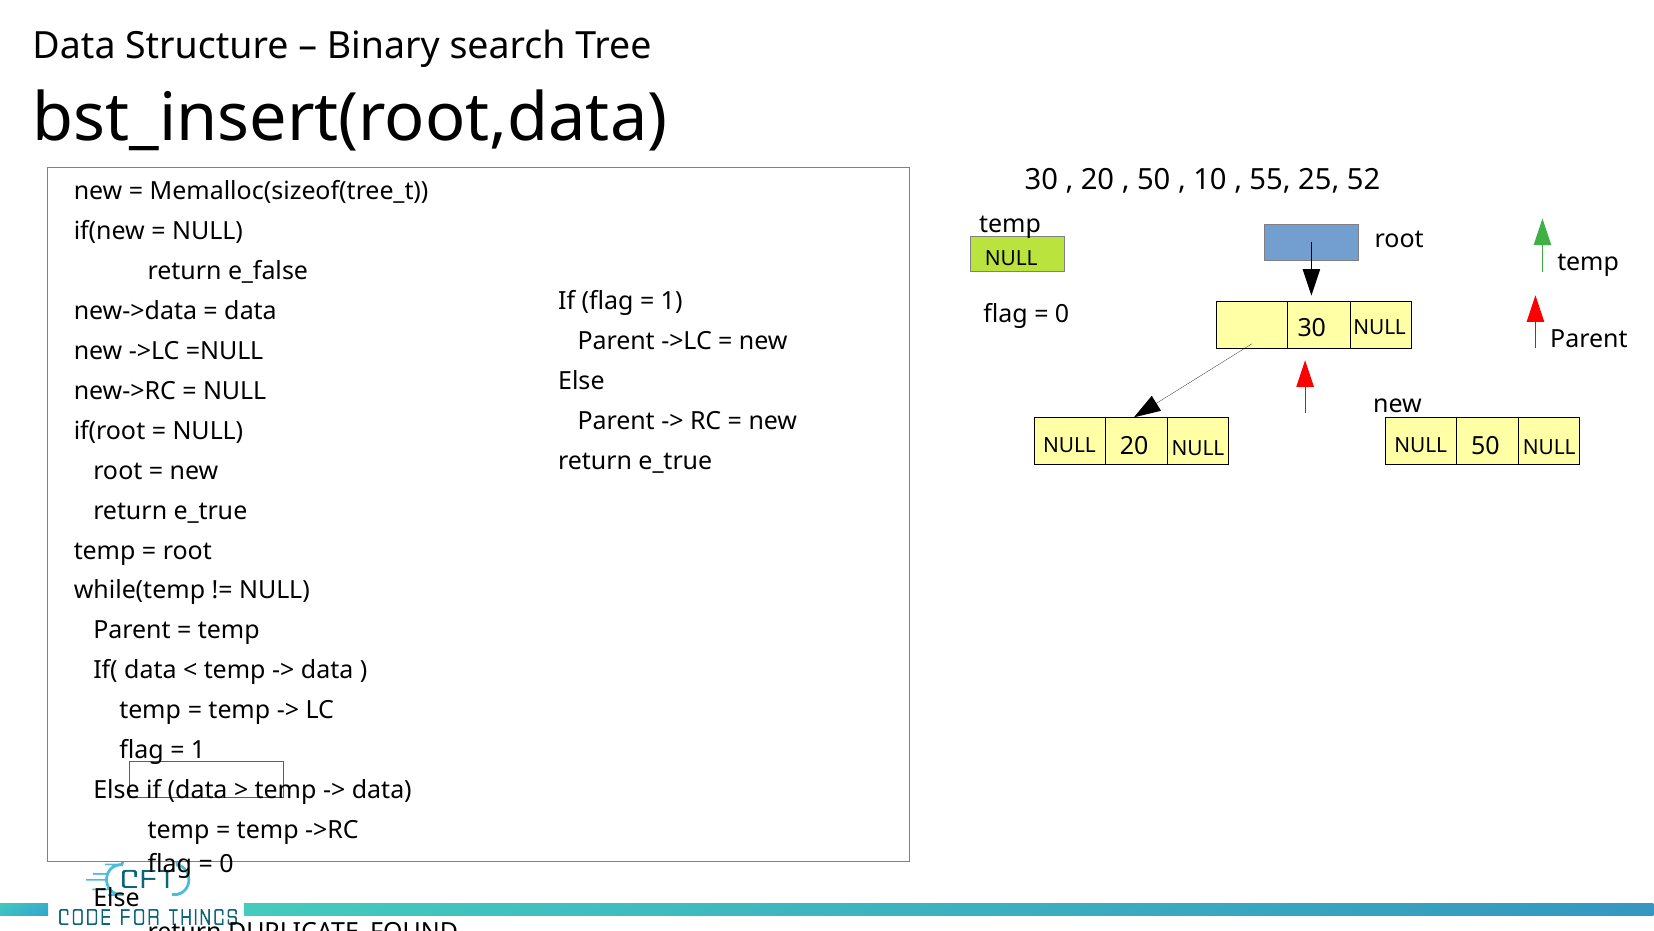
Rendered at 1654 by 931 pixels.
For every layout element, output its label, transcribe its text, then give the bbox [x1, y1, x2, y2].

text_box NULL [1508, 425, 1592, 465]
text_box flag = 0 [968, 288, 1111, 333]
text_box new = Memalloc(sizeof(tree_t)) if(new = NULL) return e_false new->data = data new ->LC =NULL new->RC = NULL if(root = NULL) root = new return e_true temp = root while(temp != NULL) Parent = temp If( data < temp -> data ) temp = temp -> LC flag = 1 Else if (data > temp -> data) temp = temp ->RC flag = 0 Else return DUPLICATE_FOUND [59, 166, 603, 866]
text_box [1519, 417, 1580, 425]
text_box [1034, 417, 1105, 423]
text_box [1216, 301, 1287, 349]
text_box NULL [1379, 422, 1464, 463]
text_box [603, 167, 910, 862]
text_box 50 [1456, 420, 1519, 465]
text_box NULL [1028, 423, 1112, 463]
text_box NULL [1156, 425, 1241, 465]
text_box [1264, 224, 1359, 261]
text_box NULL [970, 236, 1054, 276]
text_box new [1358, 377, 1440, 423]
text_box Parent [1535, 312, 1646, 358]
text_box [47, 167, 59, 862]
text_box root [1359, 212, 1440, 258]
text_box temp [964, 198, 1069, 243]
title Data Structure – Binary search Tree bst_insert(root,data) [32, 12, 1184, 166]
text_box 30 , 20 , 50 , 10 , 55, 25, 52 [1009, 141, 1536, 201]
text_box temp [1542, 236, 1638, 281]
text_box 20 [1105, 420, 1167, 465]
text_box [1054, 243, 1065, 272]
text_box If (flag = 1) Parent ->LC = new Else Parent -> RC = new return e_true [543, 275, 863, 496]
text_box 30 [1282, 302, 1345, 347]
text_box NULL [1338, 304, 1430, 344]
text_box [1168, 417, 1229, 425]
text_box [1440, 417, 1456, 422]
picture [59, 866, 237, 925]
text_box [1288, 344, 1350, 349]
text_box [1351, 344, 1412, 349]
